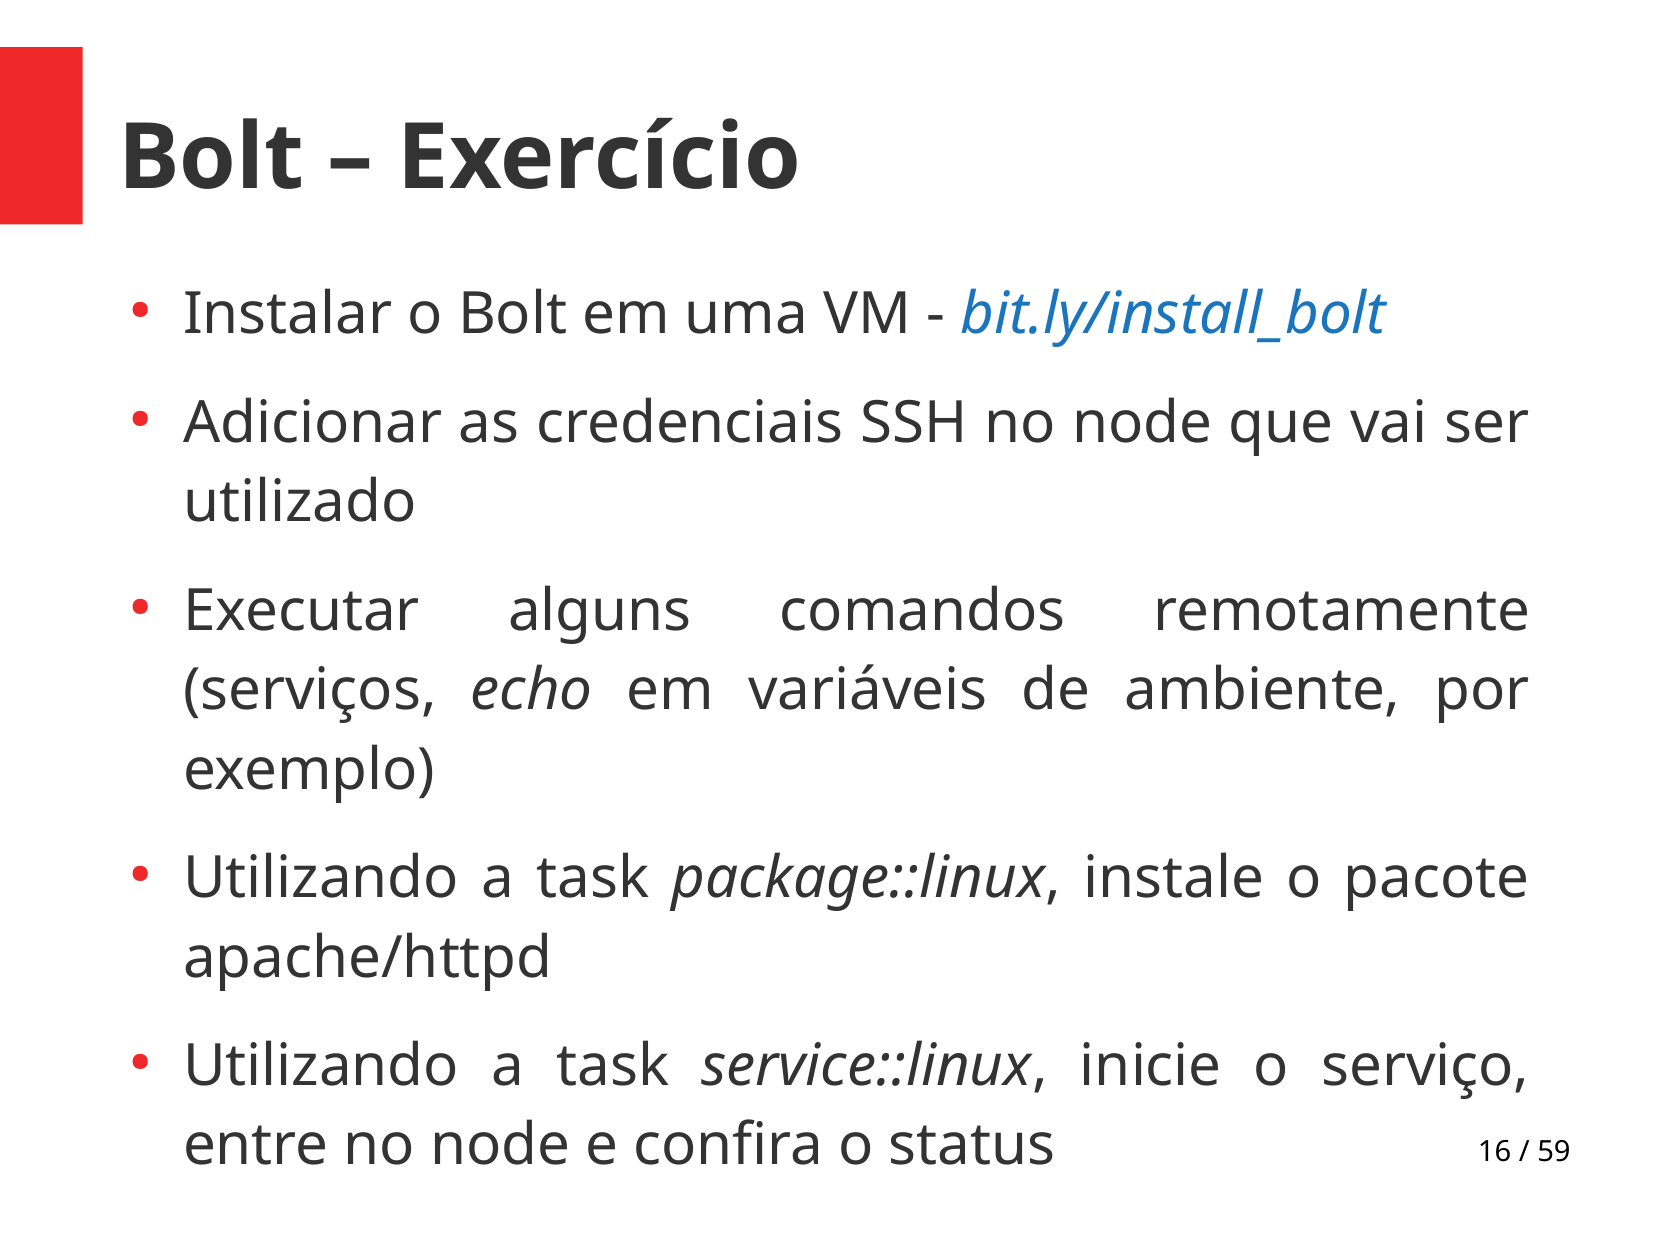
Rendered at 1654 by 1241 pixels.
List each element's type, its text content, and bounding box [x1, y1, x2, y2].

list Instalar o Bolt em uma VM - bit.ly/install_bolt Adicionar as credenciais SSH no node que vai ser utilizado Executar alguns comandos remotamente (serviços, echo em variáveis de ambiente, por exemplo) Utilizando a task package::linux, instale o pacote apache/httpd Utilizando a task service::linux, inicie o serviço, entre no node e confira o status [112, 271, 1530, 1176]
title Bolt – Exercício [118, 49, 1571, 257]
